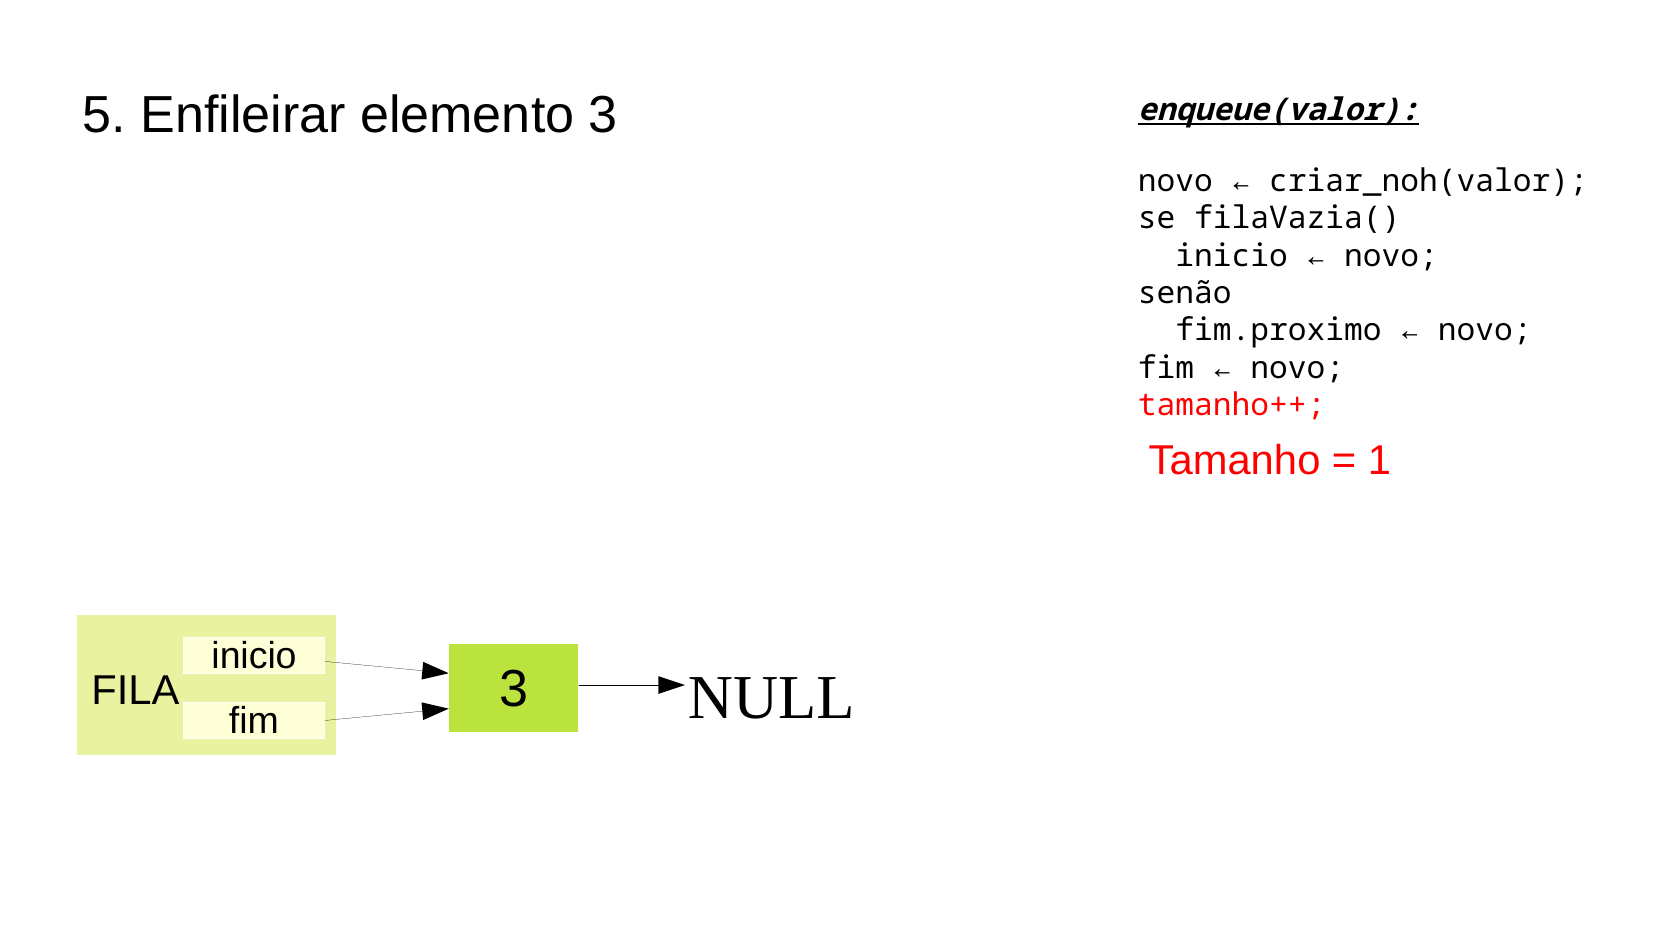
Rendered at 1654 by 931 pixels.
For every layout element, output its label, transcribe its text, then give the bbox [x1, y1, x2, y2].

text_box Tamanho = 1 [1133, 430, 1418, 491]
text_box FILA [76, 659, 195, 721]
text_box [76, 614, 337, 662]
text_box inicio [183, 637, 325, 674]
text_box enqueue(valor): novo ← criar_noh(valor); se filaVazia() inicio ← novo; senão fim.proximo ← novo; fim ← novo; tamanho++; [1123, 81, 1613, 430]
text_box [195, 662, 337, 720]
text_box fim [183, 702, 325, 739]
text_box [76, 720, 337, 756]
text_box NULL [673, 654, 875, 733]
text_box 3 [448, 643, 579, 733]
title 5. Enfileirar elemento 3 [82, 37, 1571, 193]
